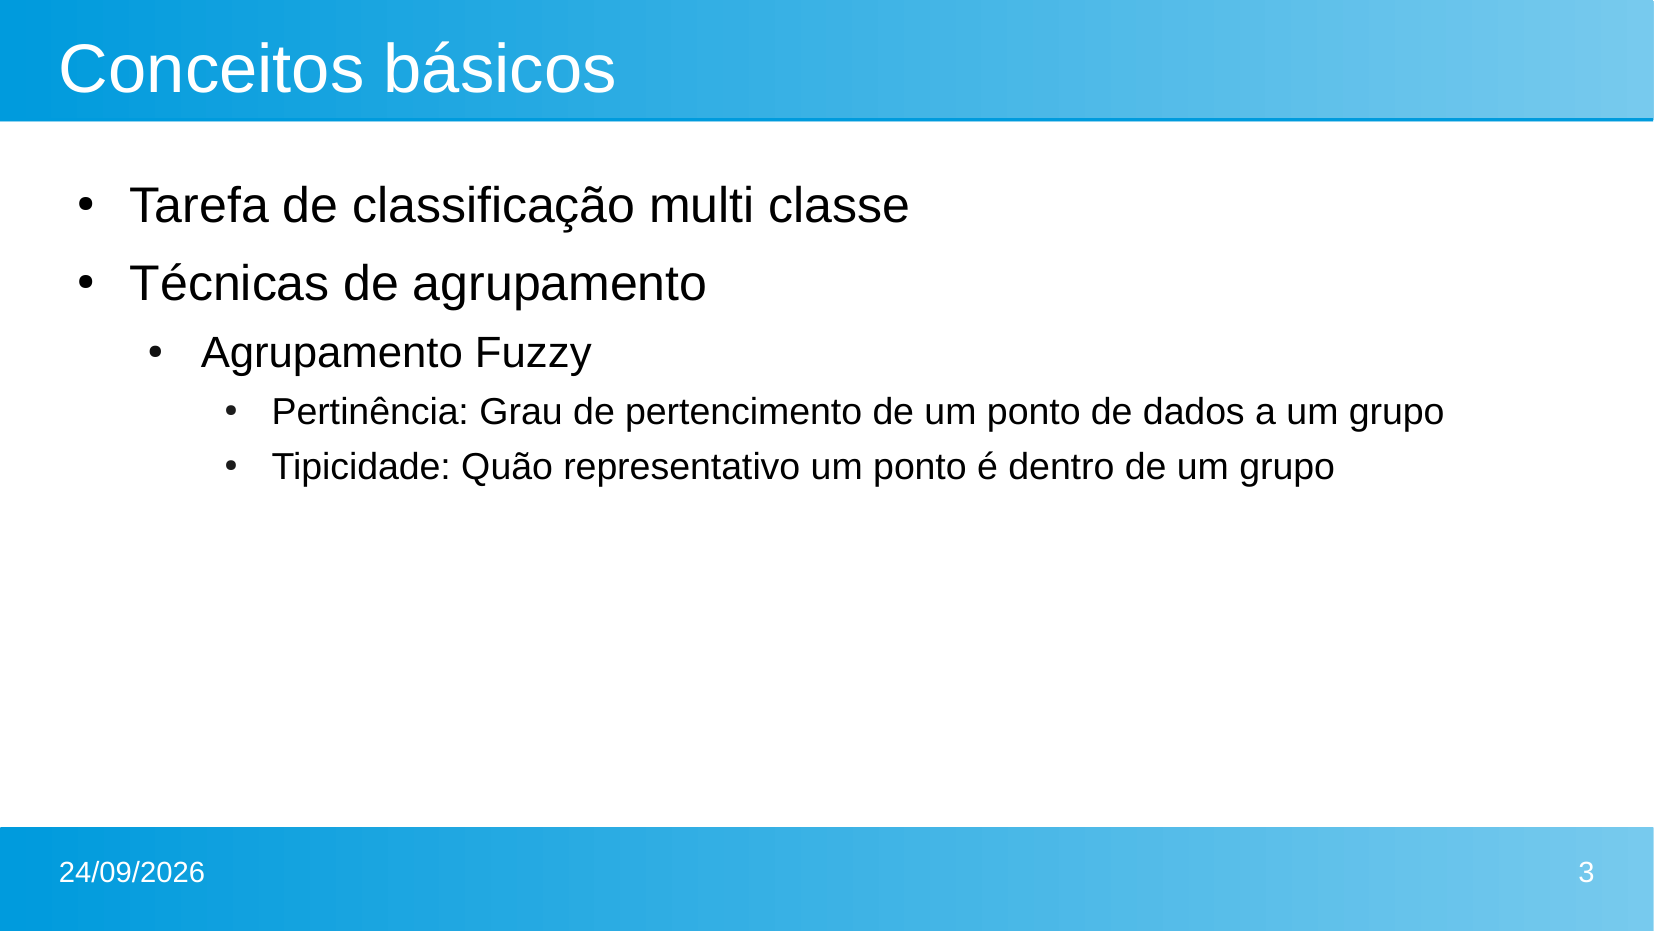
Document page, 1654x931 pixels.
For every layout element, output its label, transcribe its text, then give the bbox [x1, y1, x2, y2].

list Tarefa de classificação multi classe Técnicas de agrupamento Agrupamento Fuzzy Pertinência: Grau de pertencimento de um ponto de dados a um grupo Tipicidade: Quão representativo um ponto é dentro de um grupo [59, 177, 1595, 768]
title Conceitos básicos [59, 29, 1595, 108]
